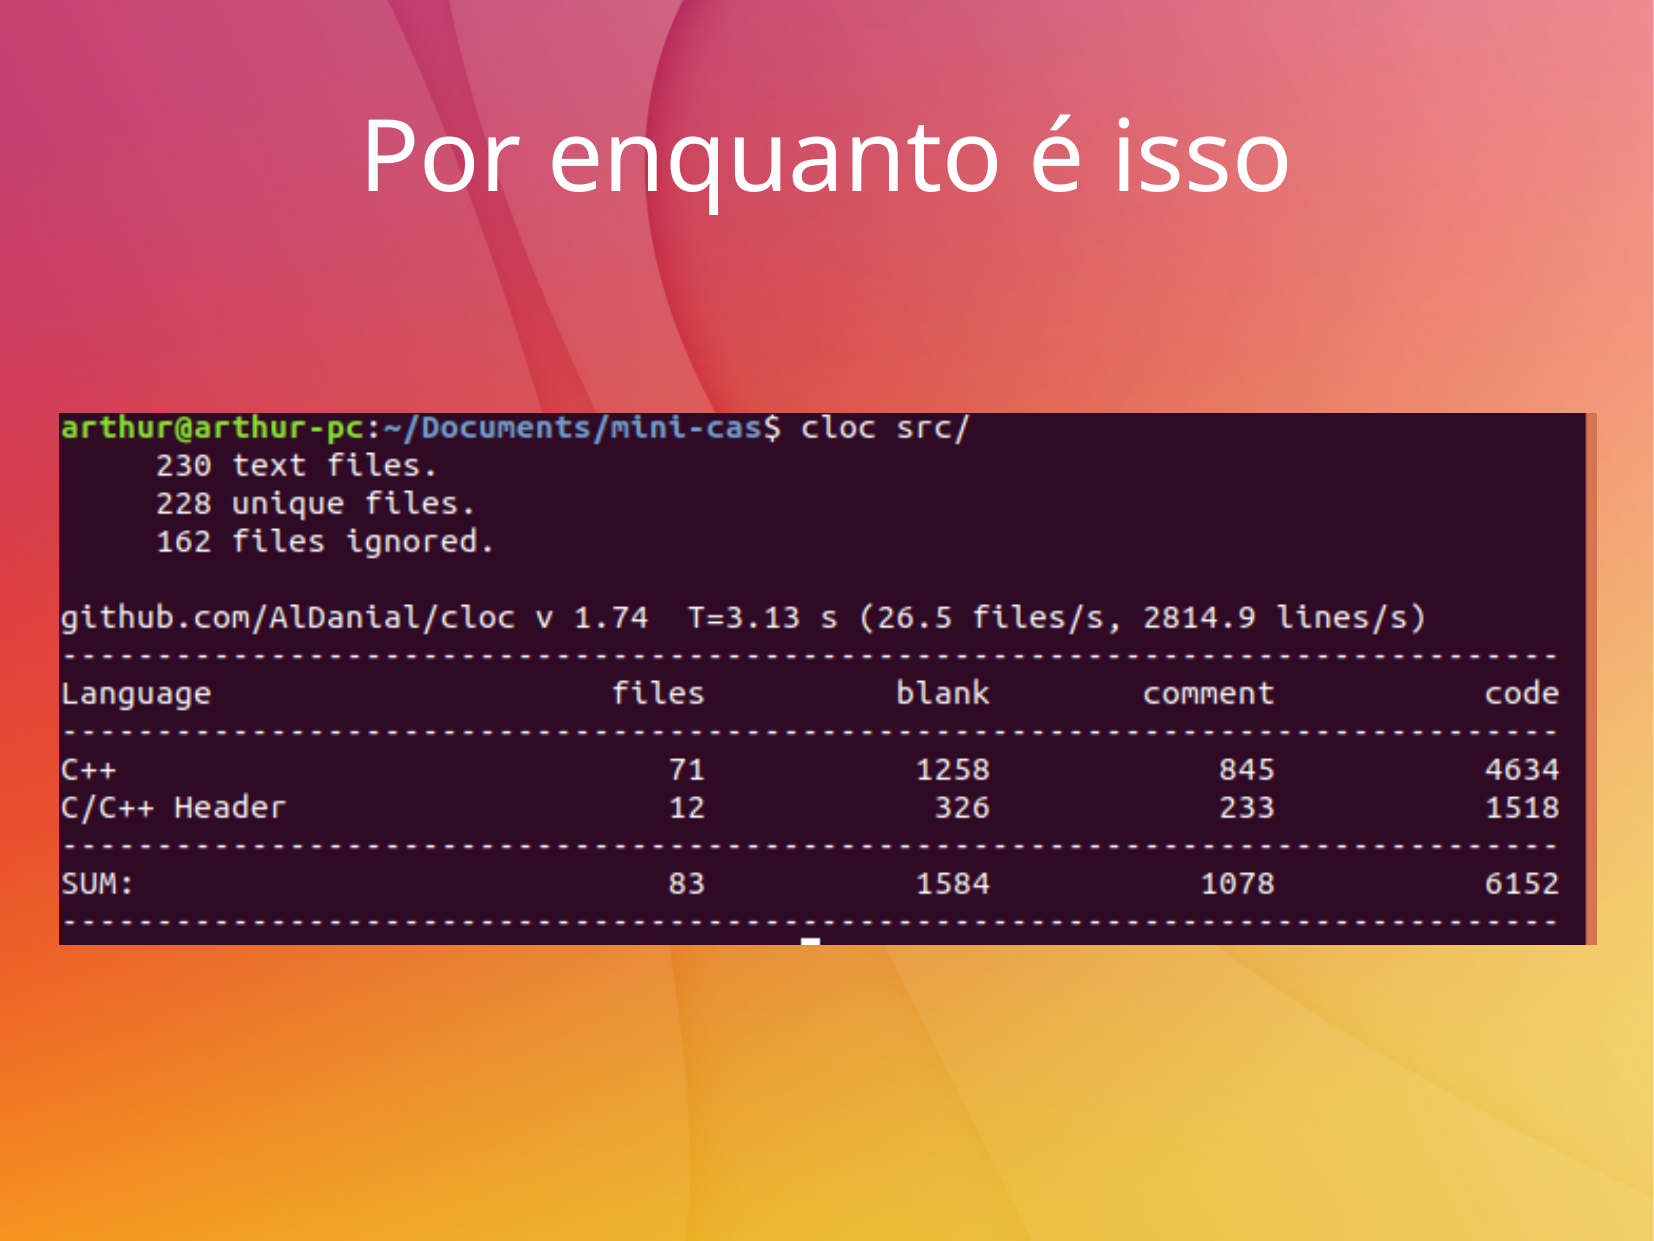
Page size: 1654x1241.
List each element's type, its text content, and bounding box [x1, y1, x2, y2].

picture [0, 0, 1654, 1241]
title Por enquanto é isso [82, 49, 1571, 257]
